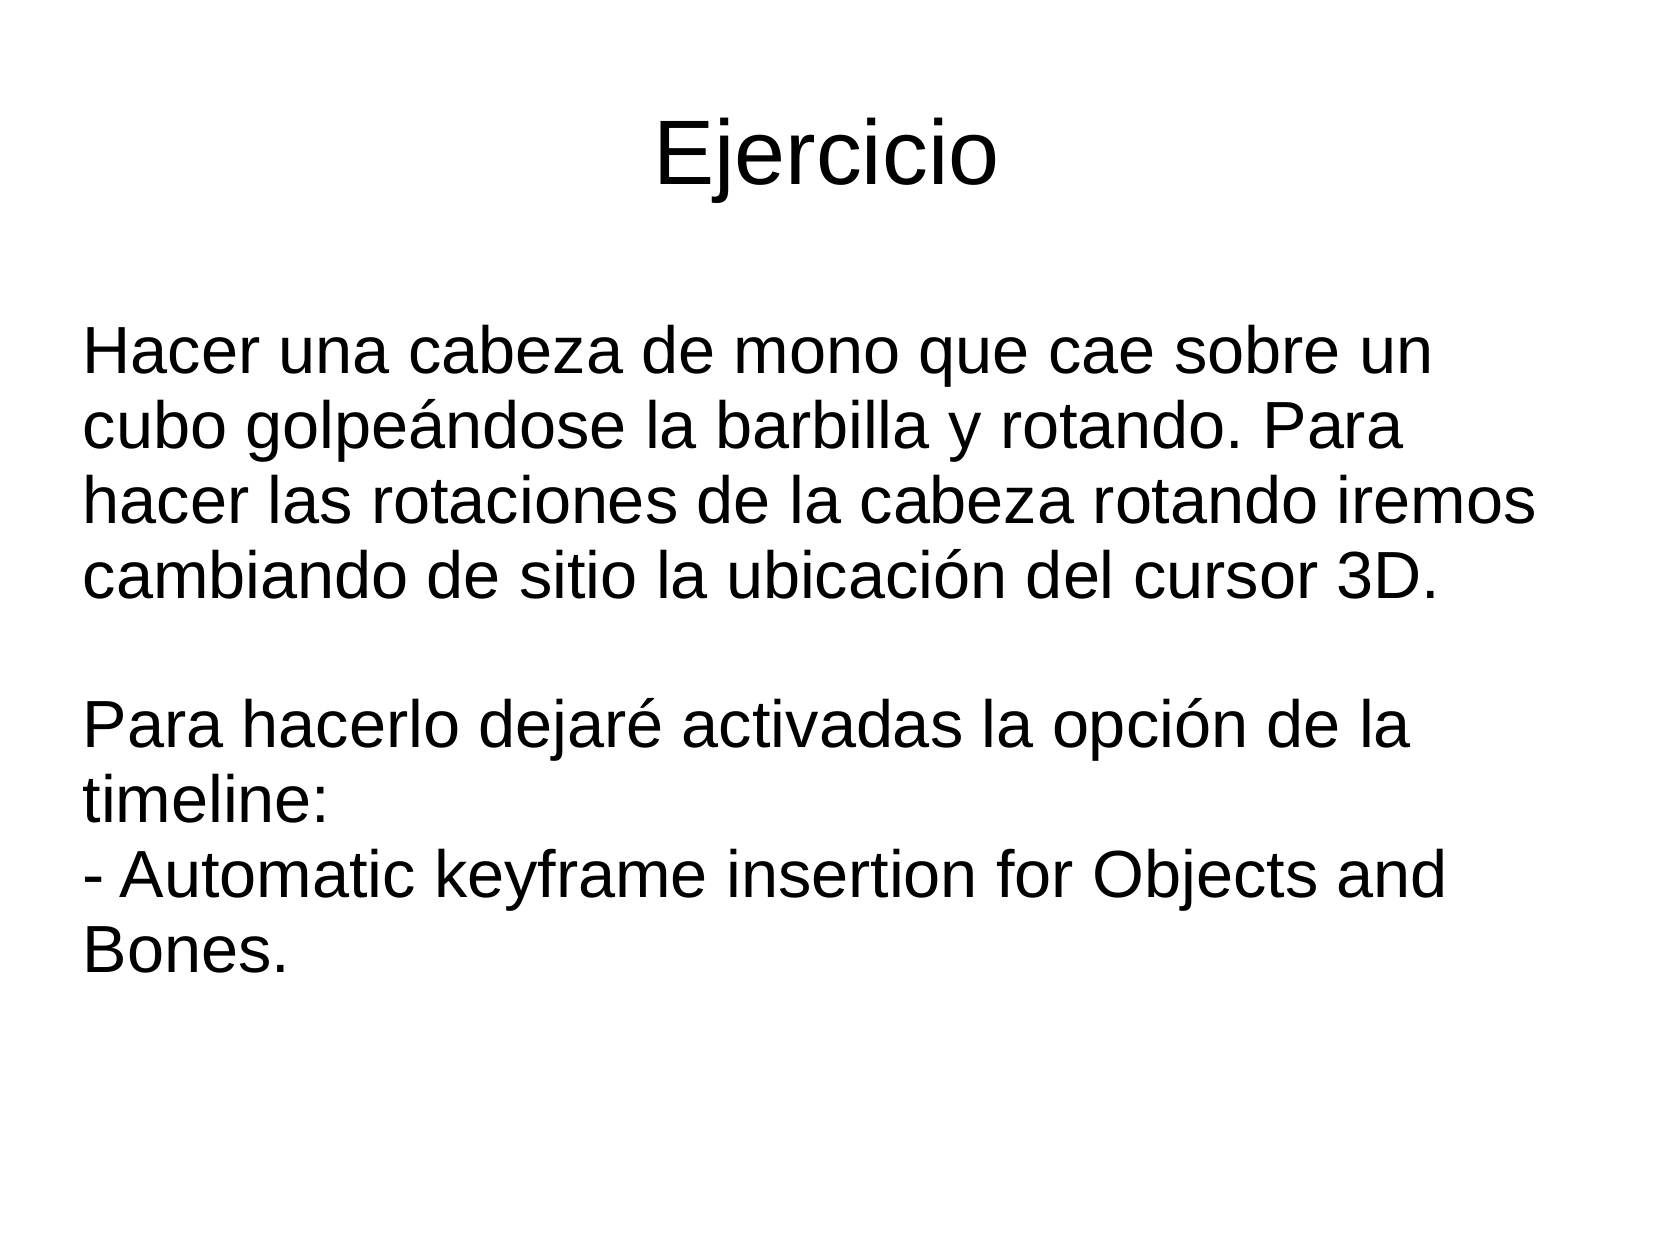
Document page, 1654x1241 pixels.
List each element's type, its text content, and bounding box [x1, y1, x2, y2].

title Ejercicio [82, 49, 1571, 257]
text_box Hacer una cabeza de mono que cae sobre un cubo golpeándose la barbilla y rotando. Para hacer las rotaciones de la cabeza rotando iremos cambiando de sitio la ubicación del cursor 3D. Para hacerlo dejaré activadas la opción de la timeline: - Automatic keyframe insertion for Objects and Bones. [82, 290, 1571, 1010]
